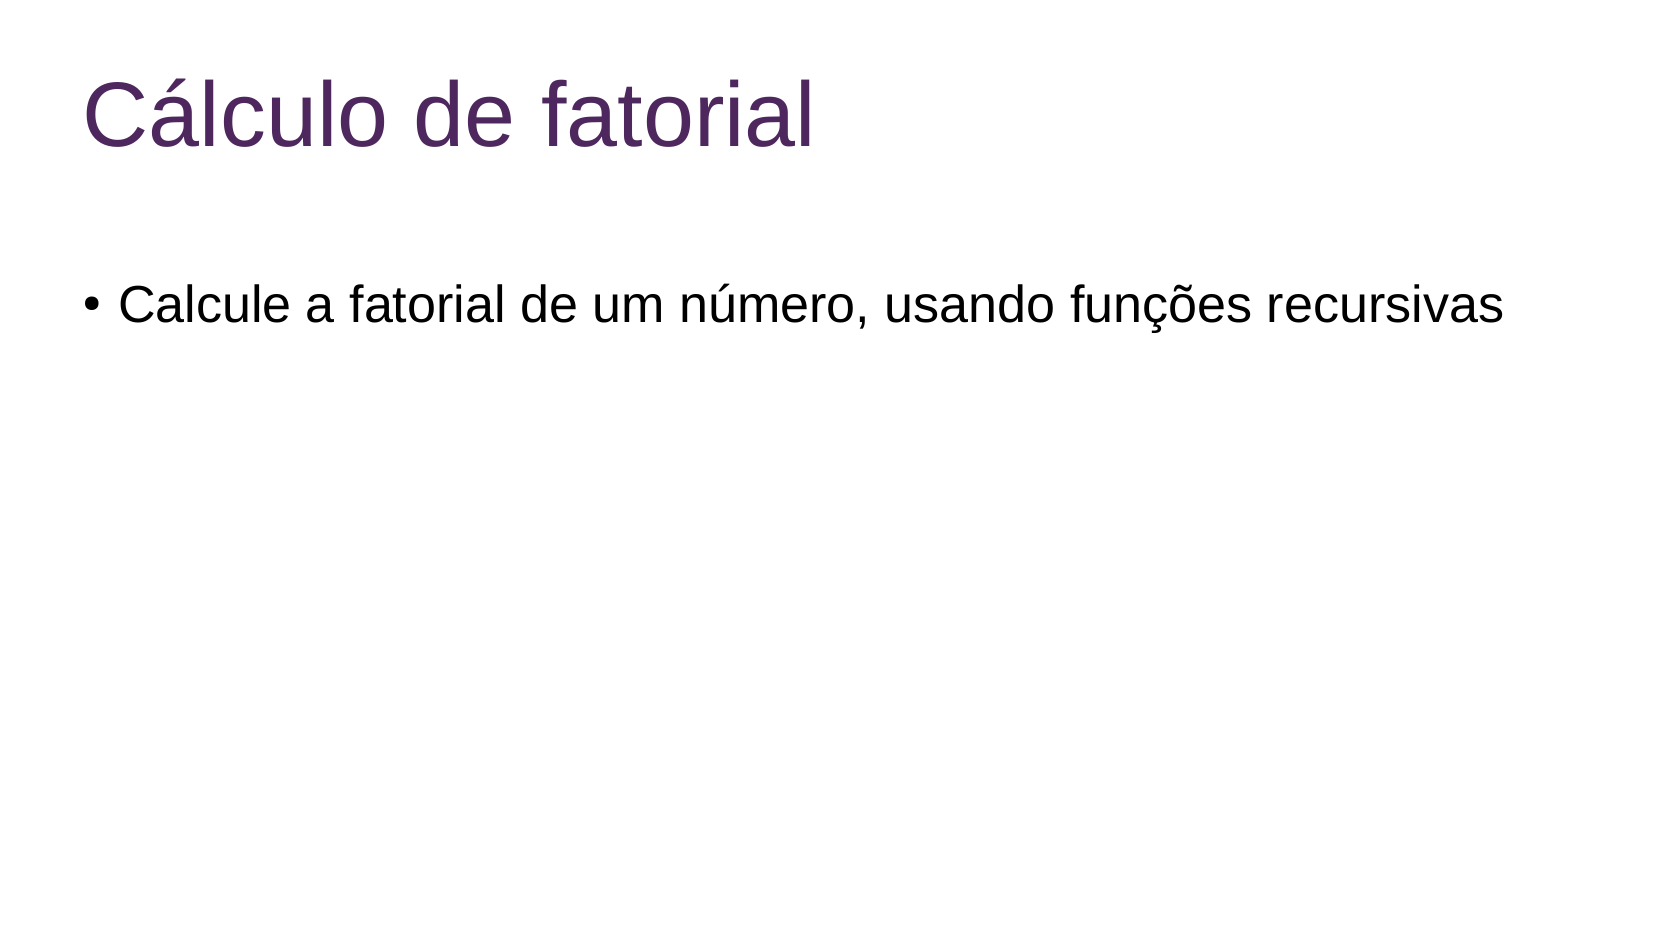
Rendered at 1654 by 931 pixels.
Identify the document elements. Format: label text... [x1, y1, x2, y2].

text_box Calcule a fatorial de um número, usando funções recursivas [82, 217, 1571, 856]
title Cálculo de fatorial [82, 37, 1571, 193]
